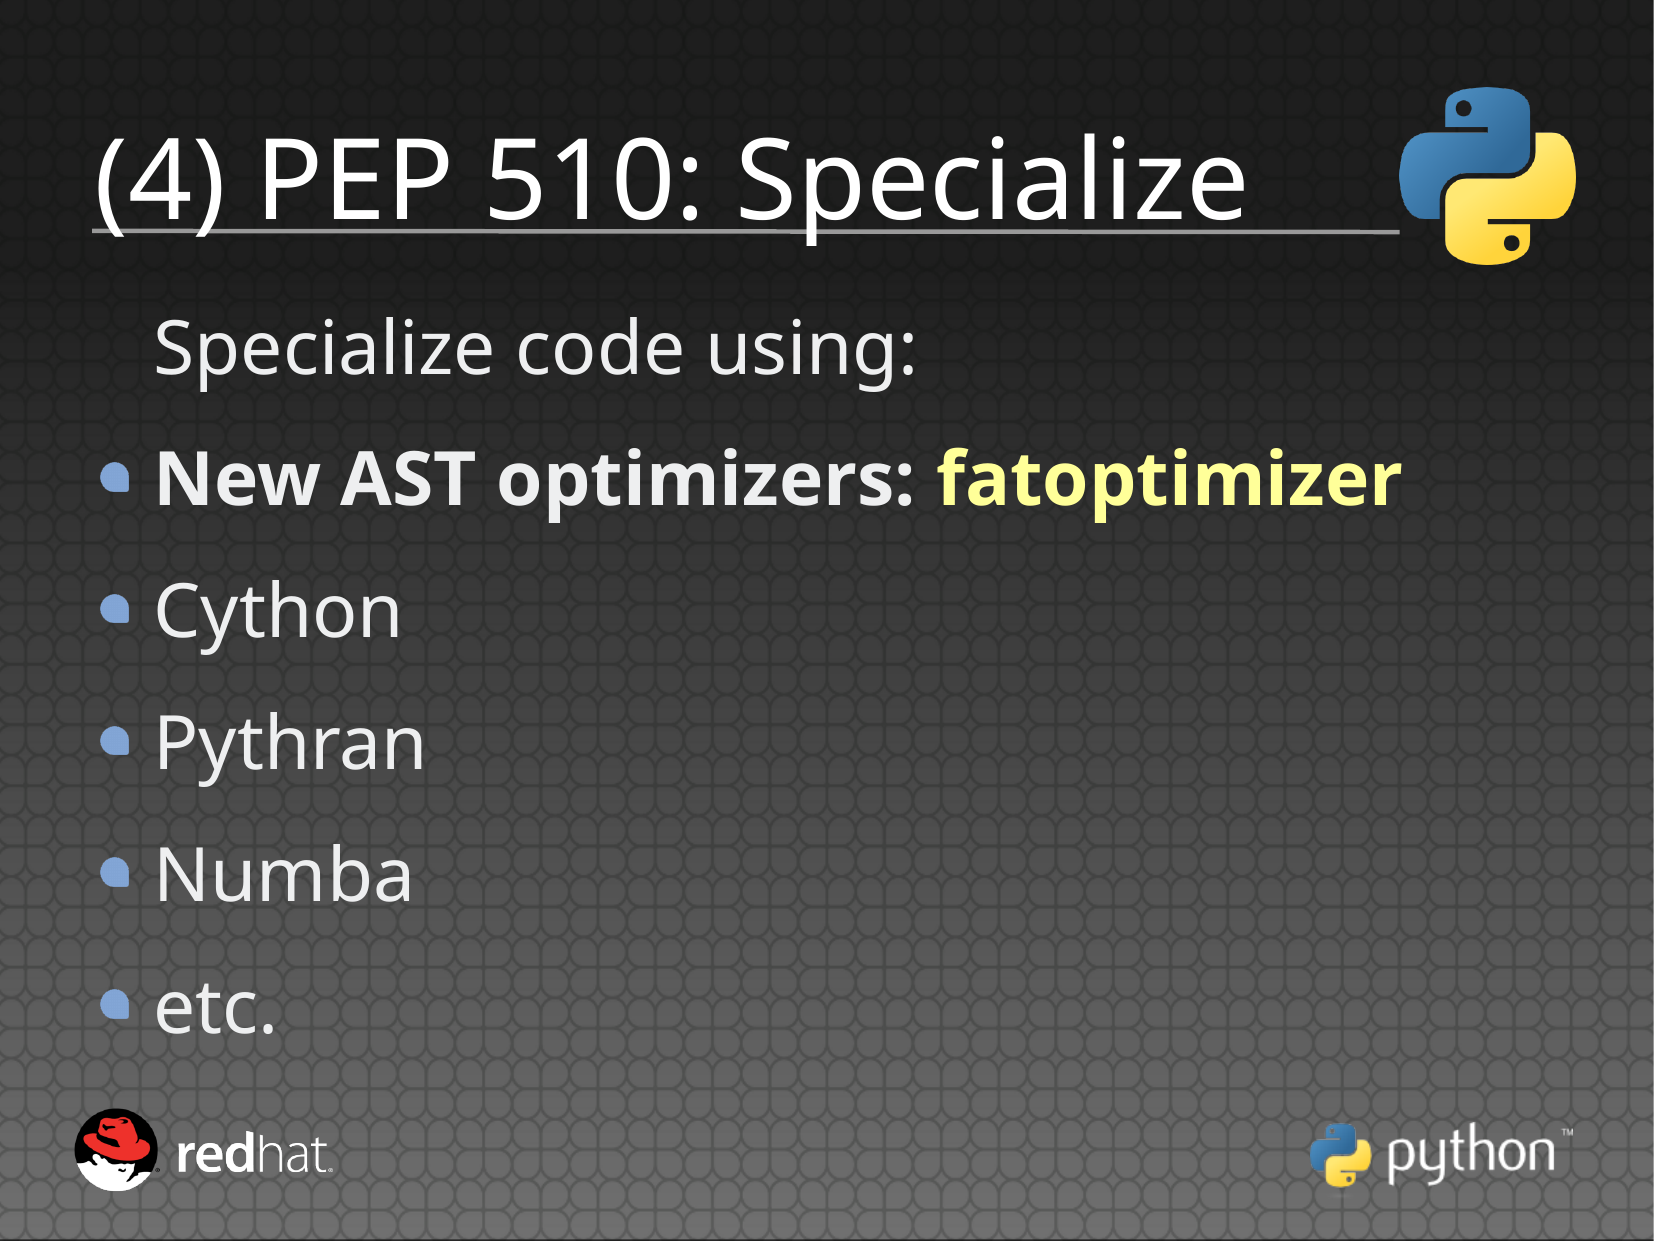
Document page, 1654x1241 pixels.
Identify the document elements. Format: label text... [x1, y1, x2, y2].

title (4) PEP 510: Specialize [94, 100, 1426, 251]
list Specialize code using: New AST optimizers: fatoptimizer Cython Pythran Numba etc. [82, 293, 1571, 1097]
picture [0, 0, 1654, 1241]
